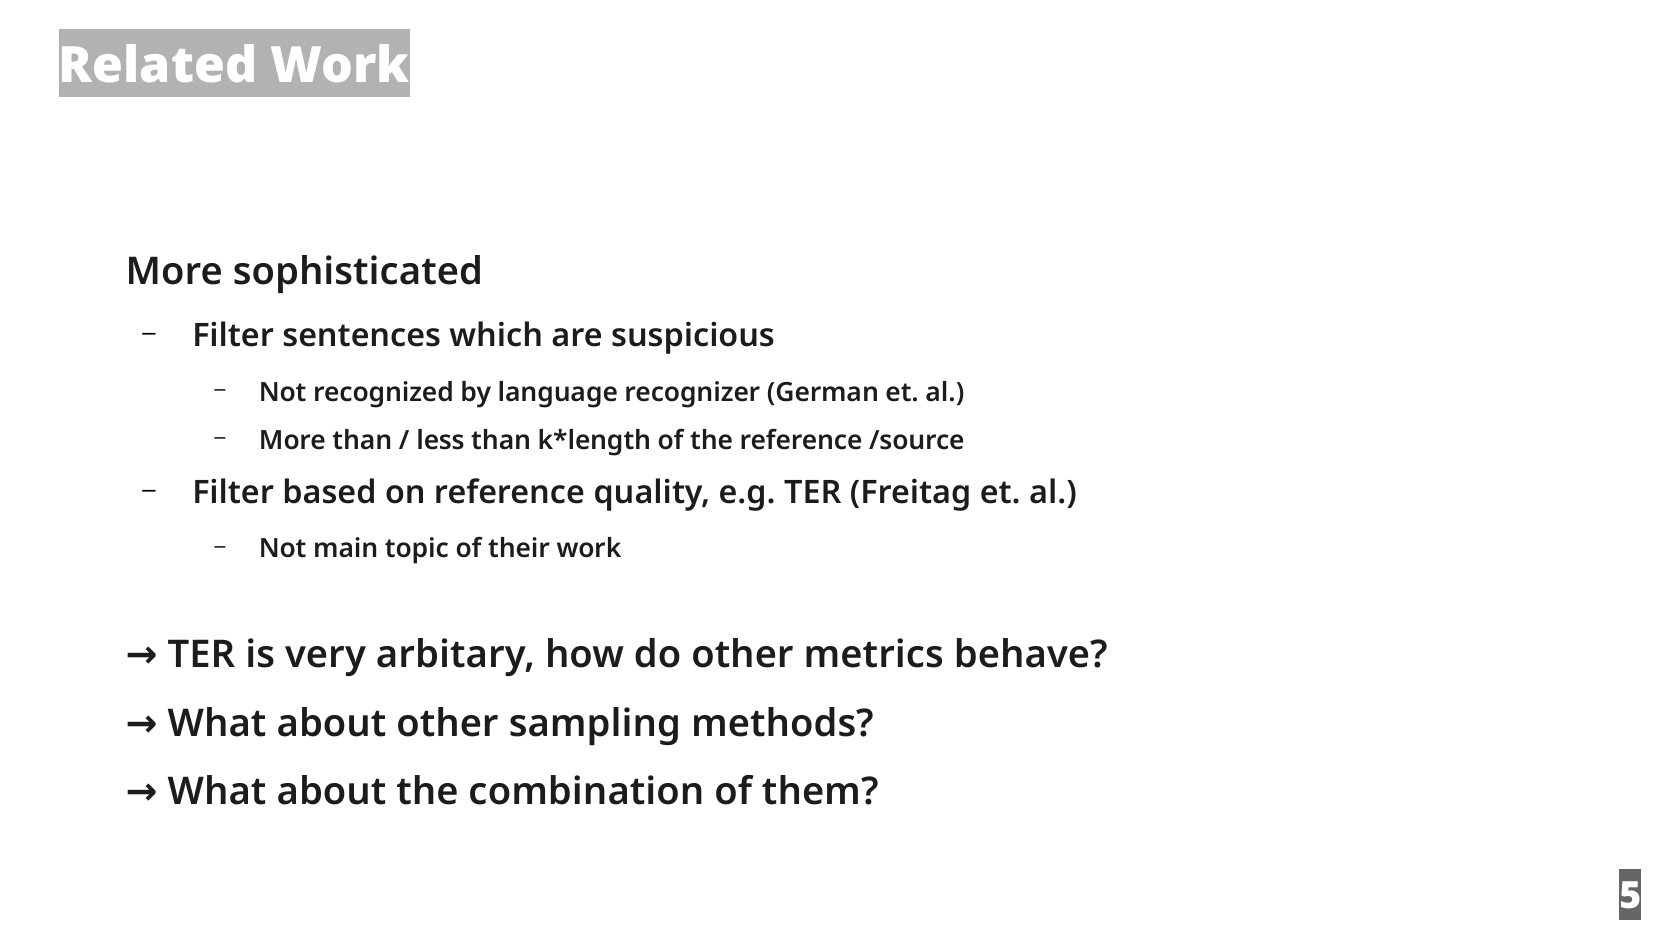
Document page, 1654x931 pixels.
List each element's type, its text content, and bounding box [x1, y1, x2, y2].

list More sophisticated Filter sentences which are suspicious Not recognized by language recognizer (German et. al.) More than / less than k*length of the reference /source Filter based on reference quality, e.g. TER (Freitag et. al.) Not main topic of their work → TER is very arbitary, how do other metrics behave? → What about other sampling methods? → What about the combination of them? [59, 243, 1565, 820]
title Related Work [59, 0, 1595, 98]
